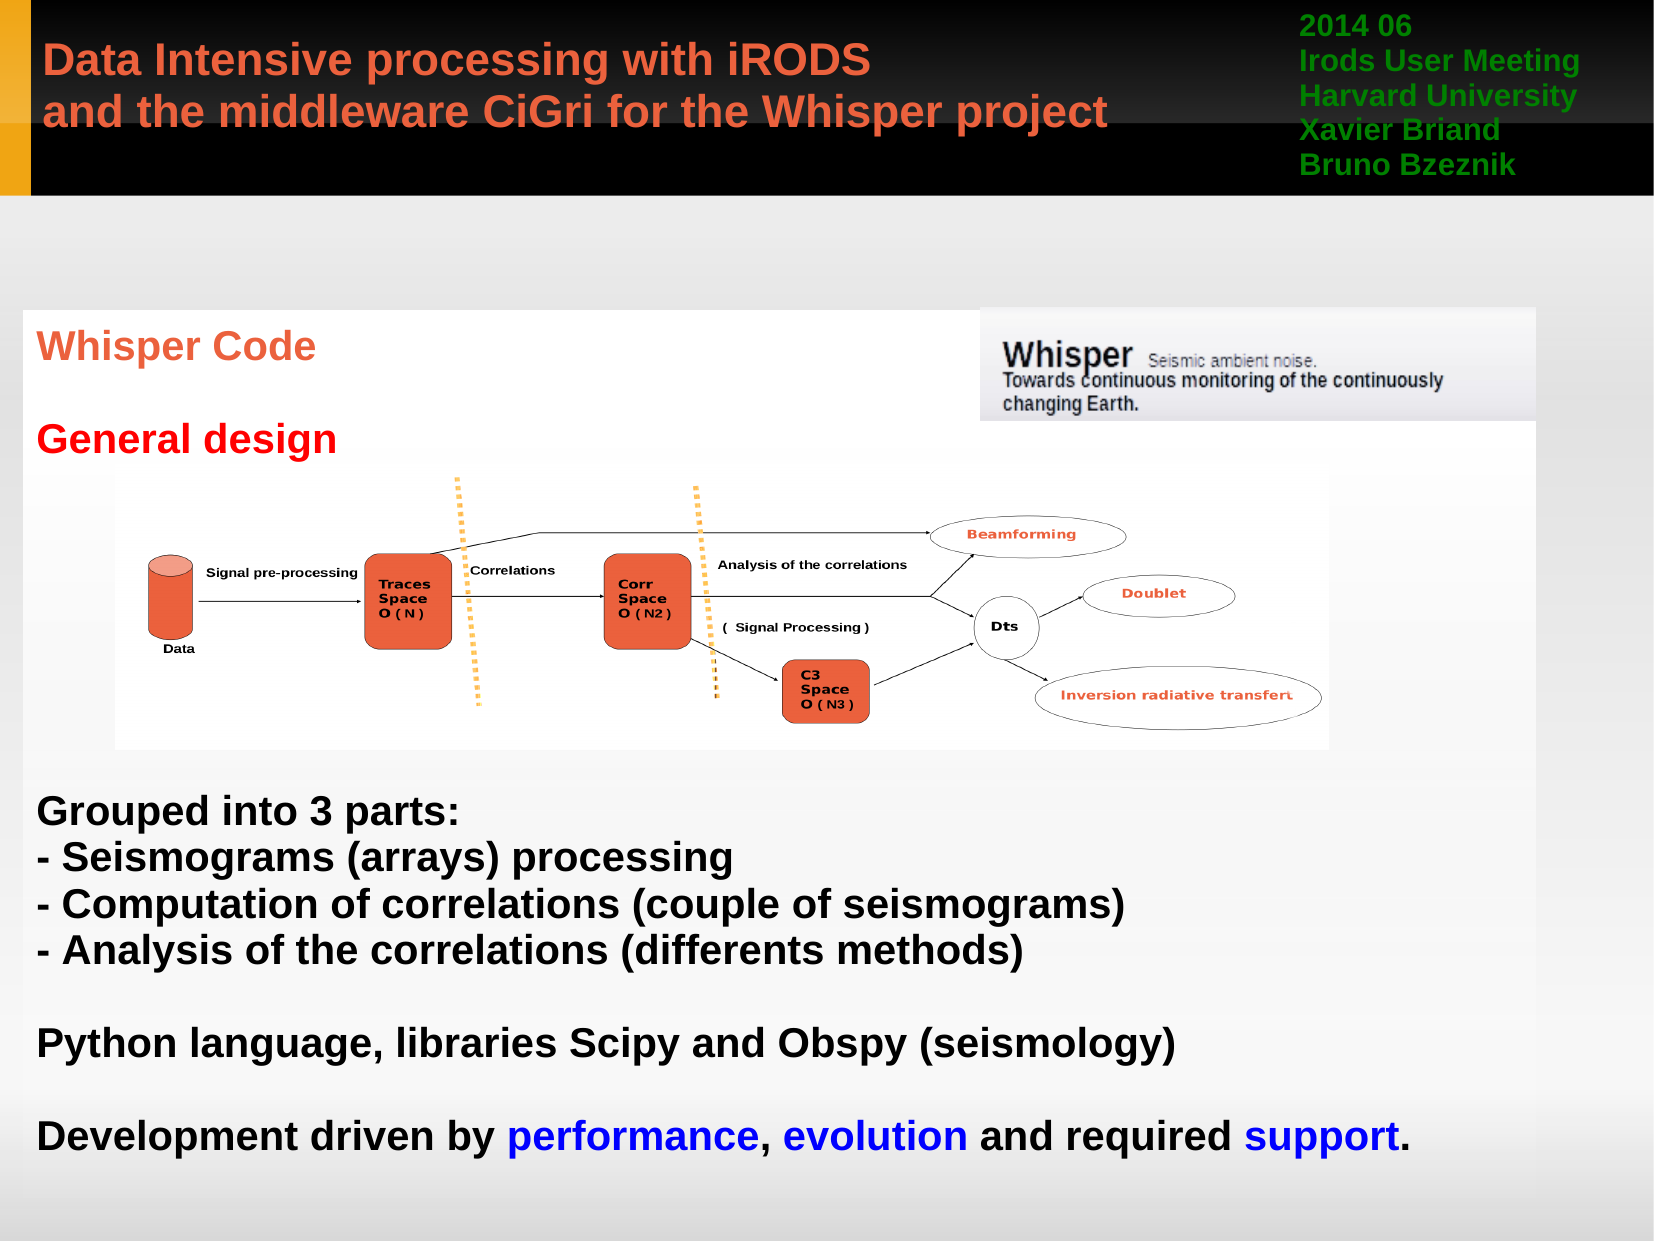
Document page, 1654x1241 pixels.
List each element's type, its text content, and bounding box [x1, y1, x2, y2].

title Data Intensive processing with iRODS and the middleware CiGri for the Whisper project [29, 59, 1365, 266]
picture [749, 49, 763, 58]
title 2014 06 Irods User Meeting Harvard University Xavier Briand Bruno Bzeznik [1299, 41, 1654, 219]
picture [0, 0, 1654, 1241]
picture [52, 49, 67, 59]
picture [781, 48, 799, 59]
picture [219, 54, 228, 59]
picture [473, 54, 482, 59]
list Whisper Code General design Grouped into 3 parts: - Seismograms (arrays) processing - Computation of correlations (couple of seismograms) - Analysis of the correlations (differents methods) Python language, libraries Scipy and Obspy (seismology) Development driven by performance, evolution and required support. [23, 310, 1536, 1223]
picture [420, 55, 430, 59]
picture [818, 49, 833, 59]
picture [336, 54, 345, 59]
